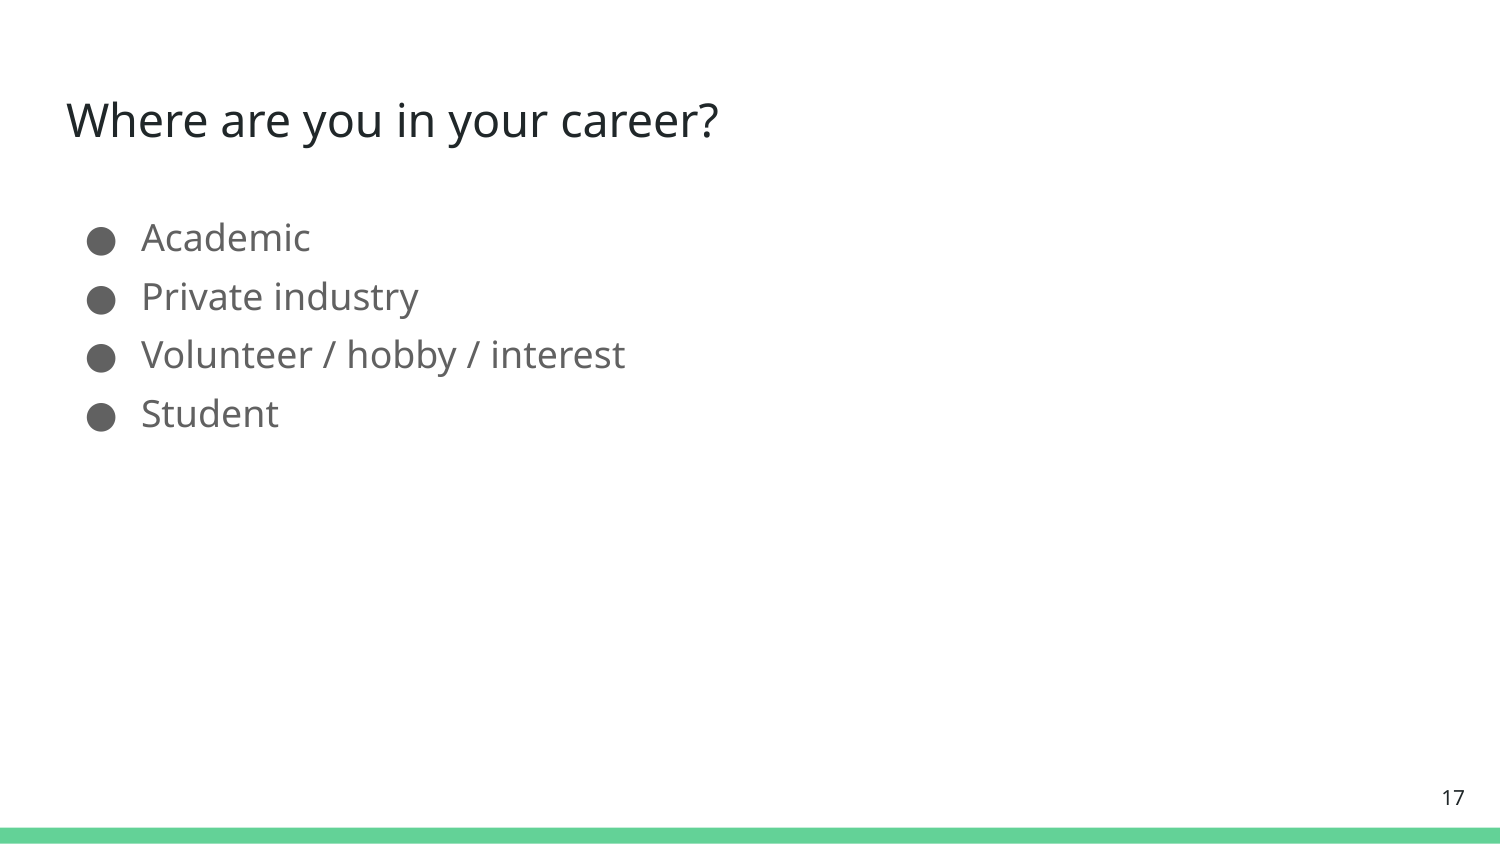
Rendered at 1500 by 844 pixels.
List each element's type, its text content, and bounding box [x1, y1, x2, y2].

title Where are you in your career? [51, 72, 1449, 167]
list Academic Private industry Volunteer / hobby / interest Student [51, 189, 1449, 750]
slide_number <number> [1389, 764, 1480, 830]
